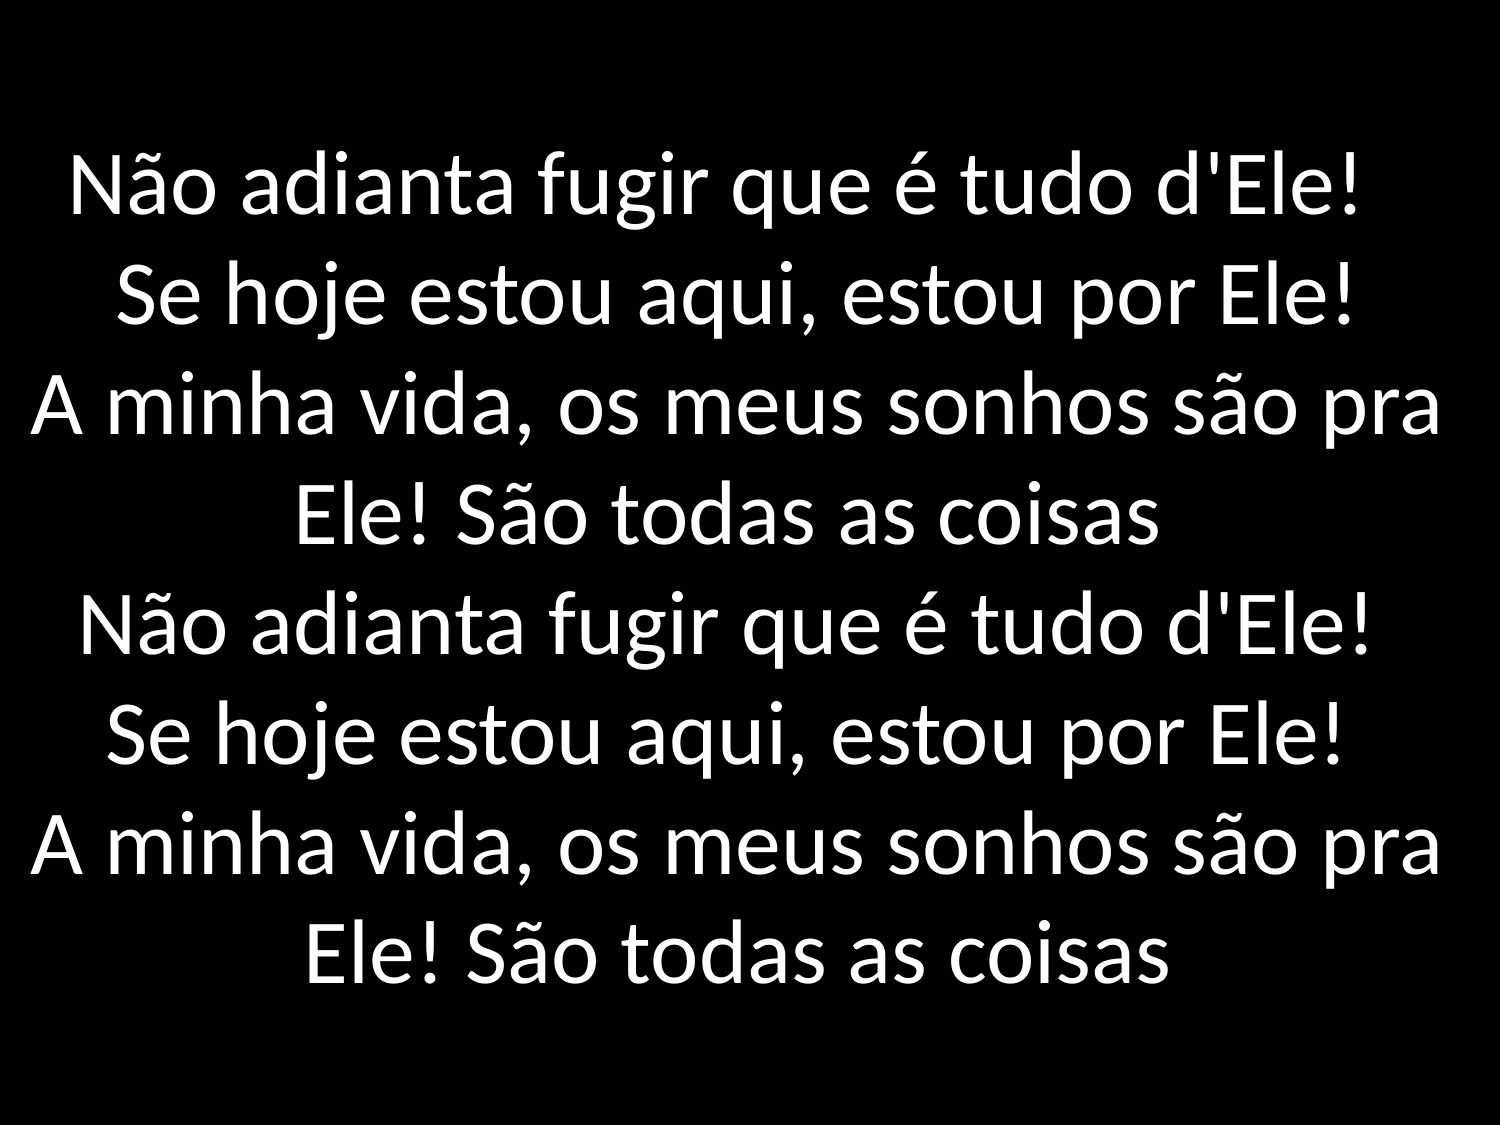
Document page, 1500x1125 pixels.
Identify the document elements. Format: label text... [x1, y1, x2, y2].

title Não adianta fugir que é tudo d'Ele! Se hoje estou aqui, estou por Ele! A minha vida, os meus sonhos são pra Ele! São todas as coisas Não adianta fugir que é tudo d'Ele! Se hoje estou aqui, estou por Ele! A minha vida, os meus sonhos são pra Ele! São todas as coisas [0, 23, 1477, 1102]
